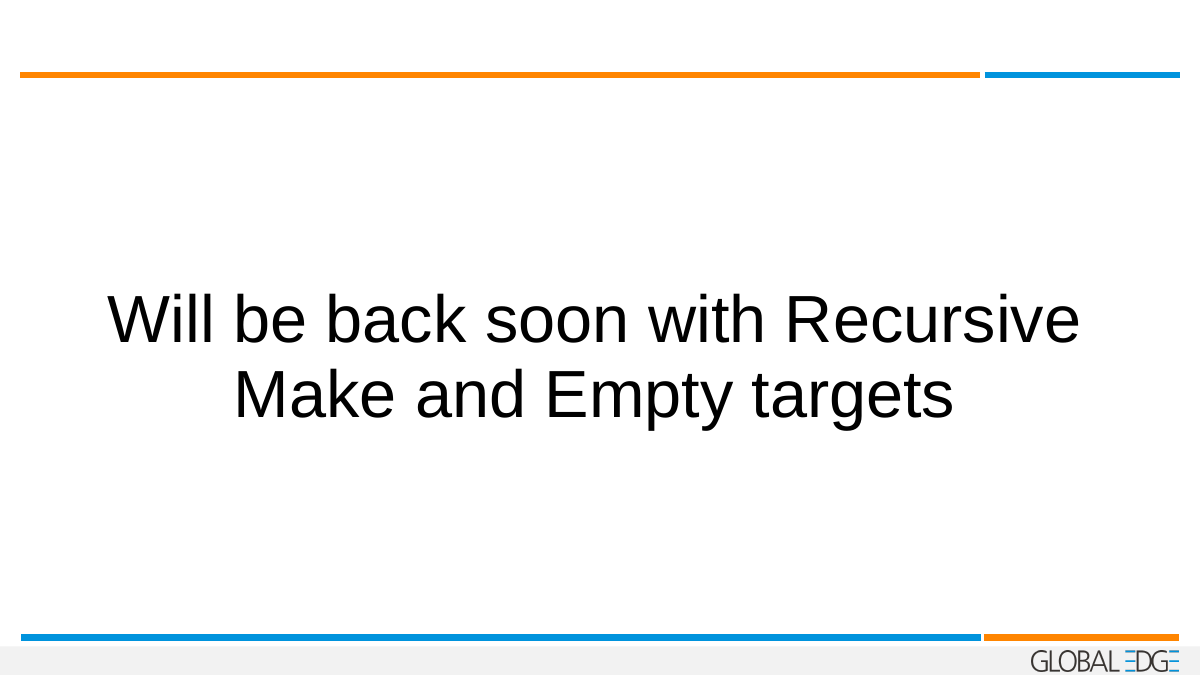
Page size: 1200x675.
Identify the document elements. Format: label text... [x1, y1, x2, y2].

subtitle Will be back soon with Recursive Make and Empty targets [21, 86, 1170, 627]
picture [1031, 650, 1179, 672]
